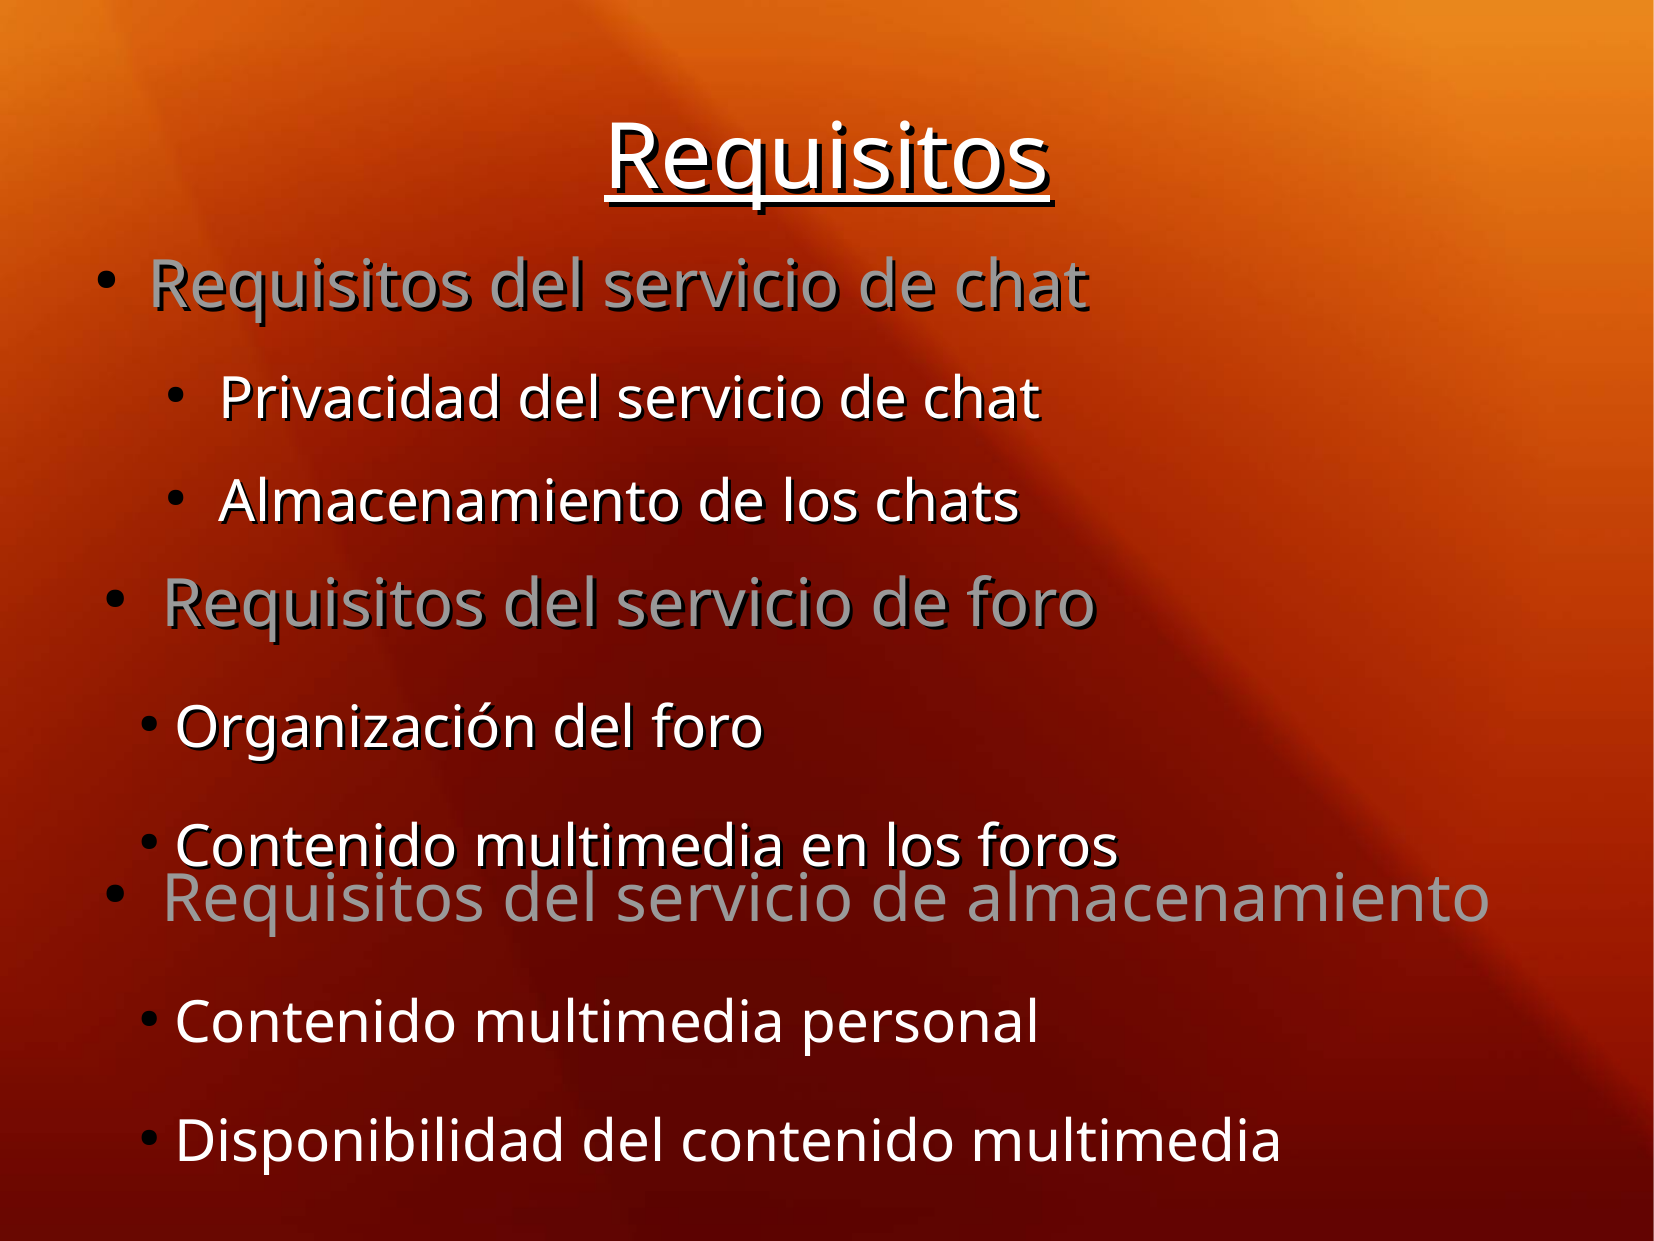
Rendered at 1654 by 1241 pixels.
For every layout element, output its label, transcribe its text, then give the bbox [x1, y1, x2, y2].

picture [0, 0, 1654, 1241]
title Requisitos [82, 49, 1571, 257]
text_box Requisitos del servicio de foro Organización del foro Contenido multimedia en los foros [88, 501, 1595, 786]
text_box Requisitos del servicio de almacenamiento Contenido multimedia personal Disponibilidad del contenido multimedia [88, 797, 1654, 1192]
list Requisitos del servicio de chat Privacidad del servicio de chat Almacenamiento de los chats [76, 236, 1565, 508]
